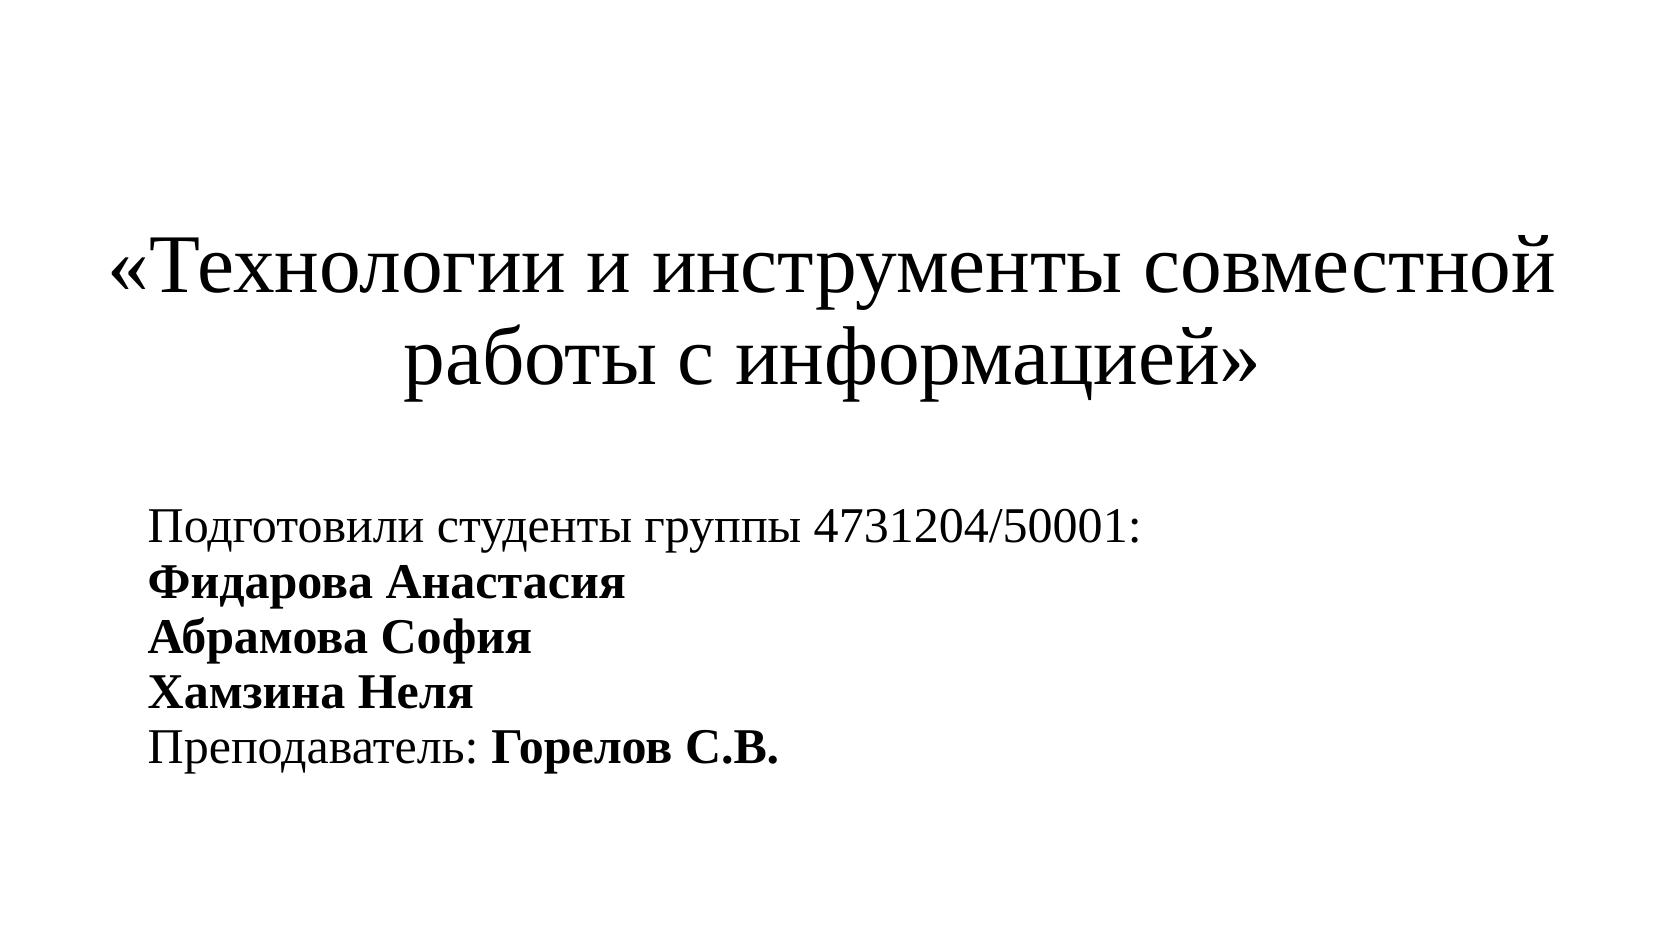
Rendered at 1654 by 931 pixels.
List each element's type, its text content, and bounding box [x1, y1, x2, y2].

subtitle Подготовили студенты группы 4731204/50001: Фидарова Анастасия Абрамова София Хамзина Неля Преподаватель: Горелов С.В. [147, 472, 1152, 801]
title «Технологии и инструменты совместной работы с информацией» [88, 147, 1577, 473]
